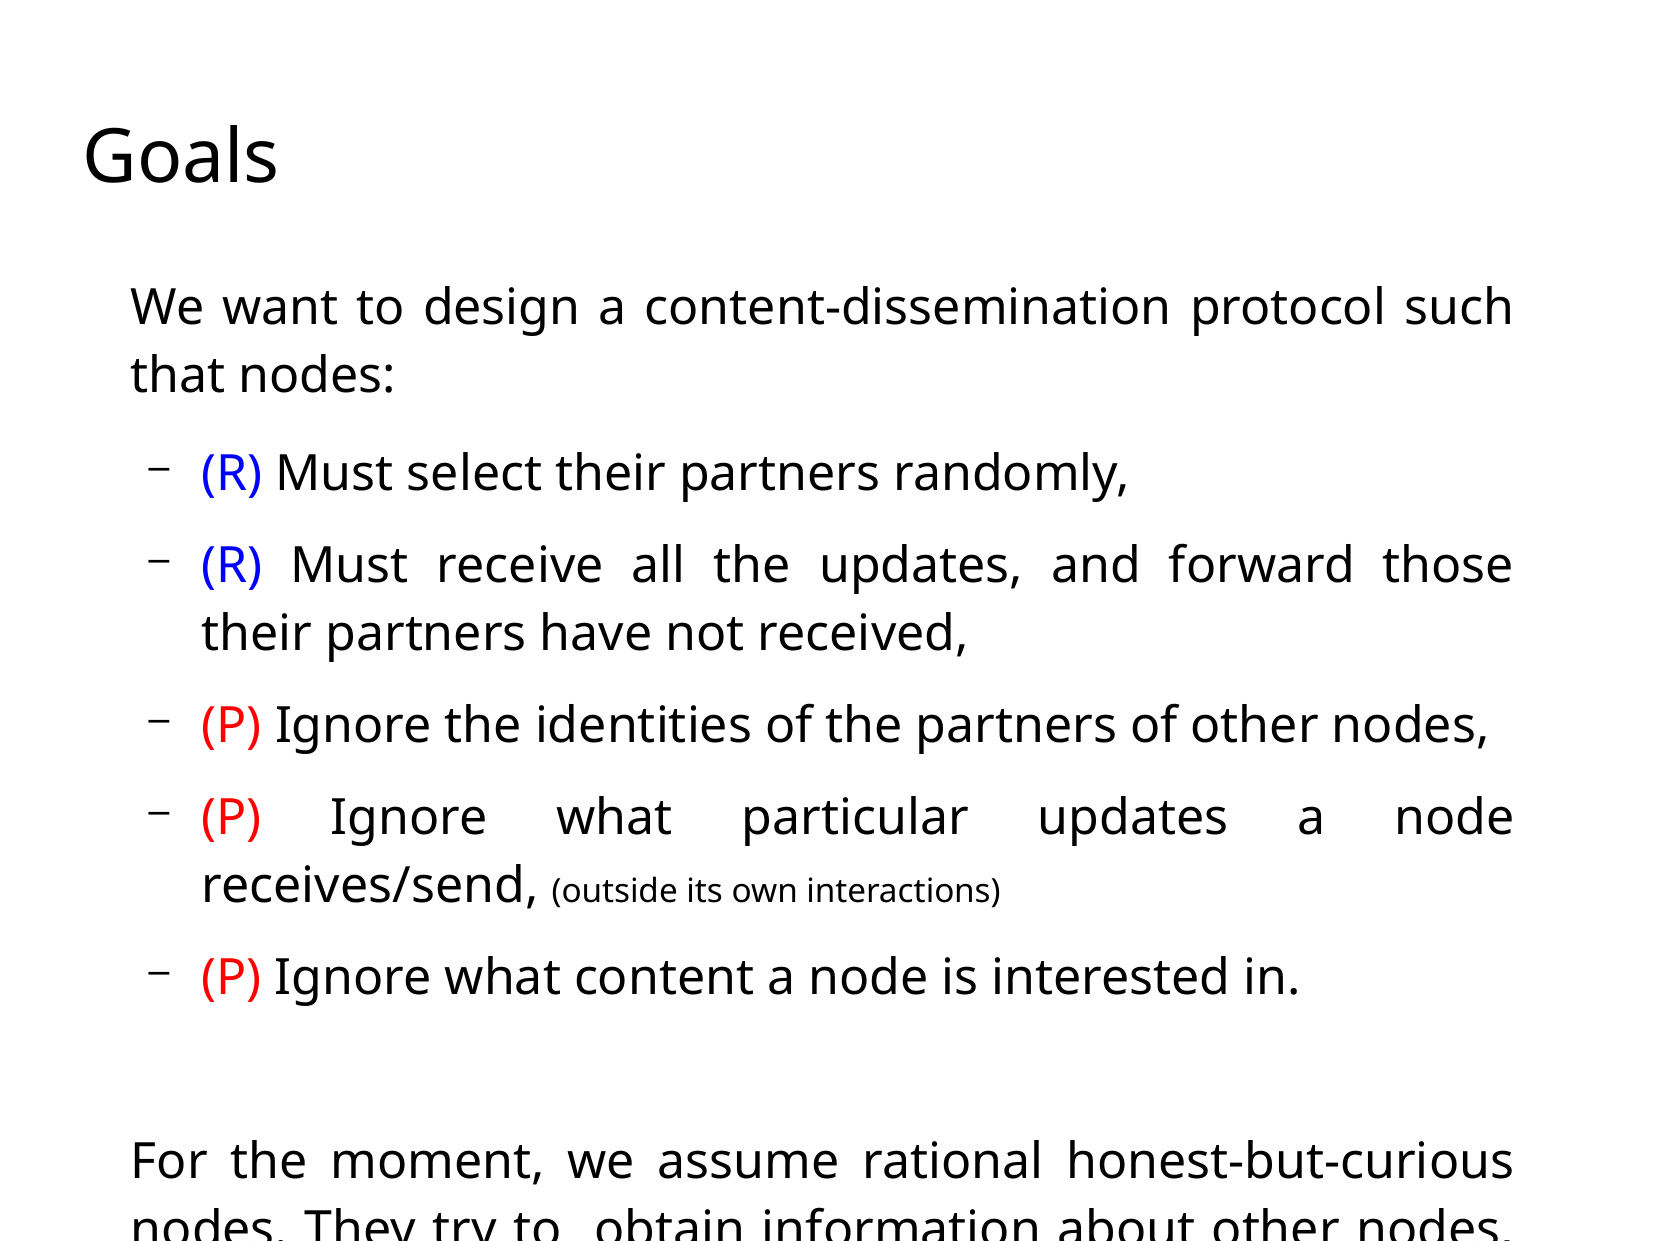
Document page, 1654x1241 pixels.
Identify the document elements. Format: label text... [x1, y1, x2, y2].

list We want to design a content-dissemination protocol such that nodes: (R) Must select their partners randomly, (R) Must receive all the updates, and forward those their partners have not received, (P) Ignore the identities of the partners of other nodes, (P) Ignore what particular updates a node receives/send, (outside its own interactions) (P) Ignore what content a node is interested in. For the moment, we assume rational honest-but-curious nodes. They try to obtain information about other nodes, and may be part of coalitions. [59, 270, 1516, 1176]
title Goals [82, 49, 1571, 257]
